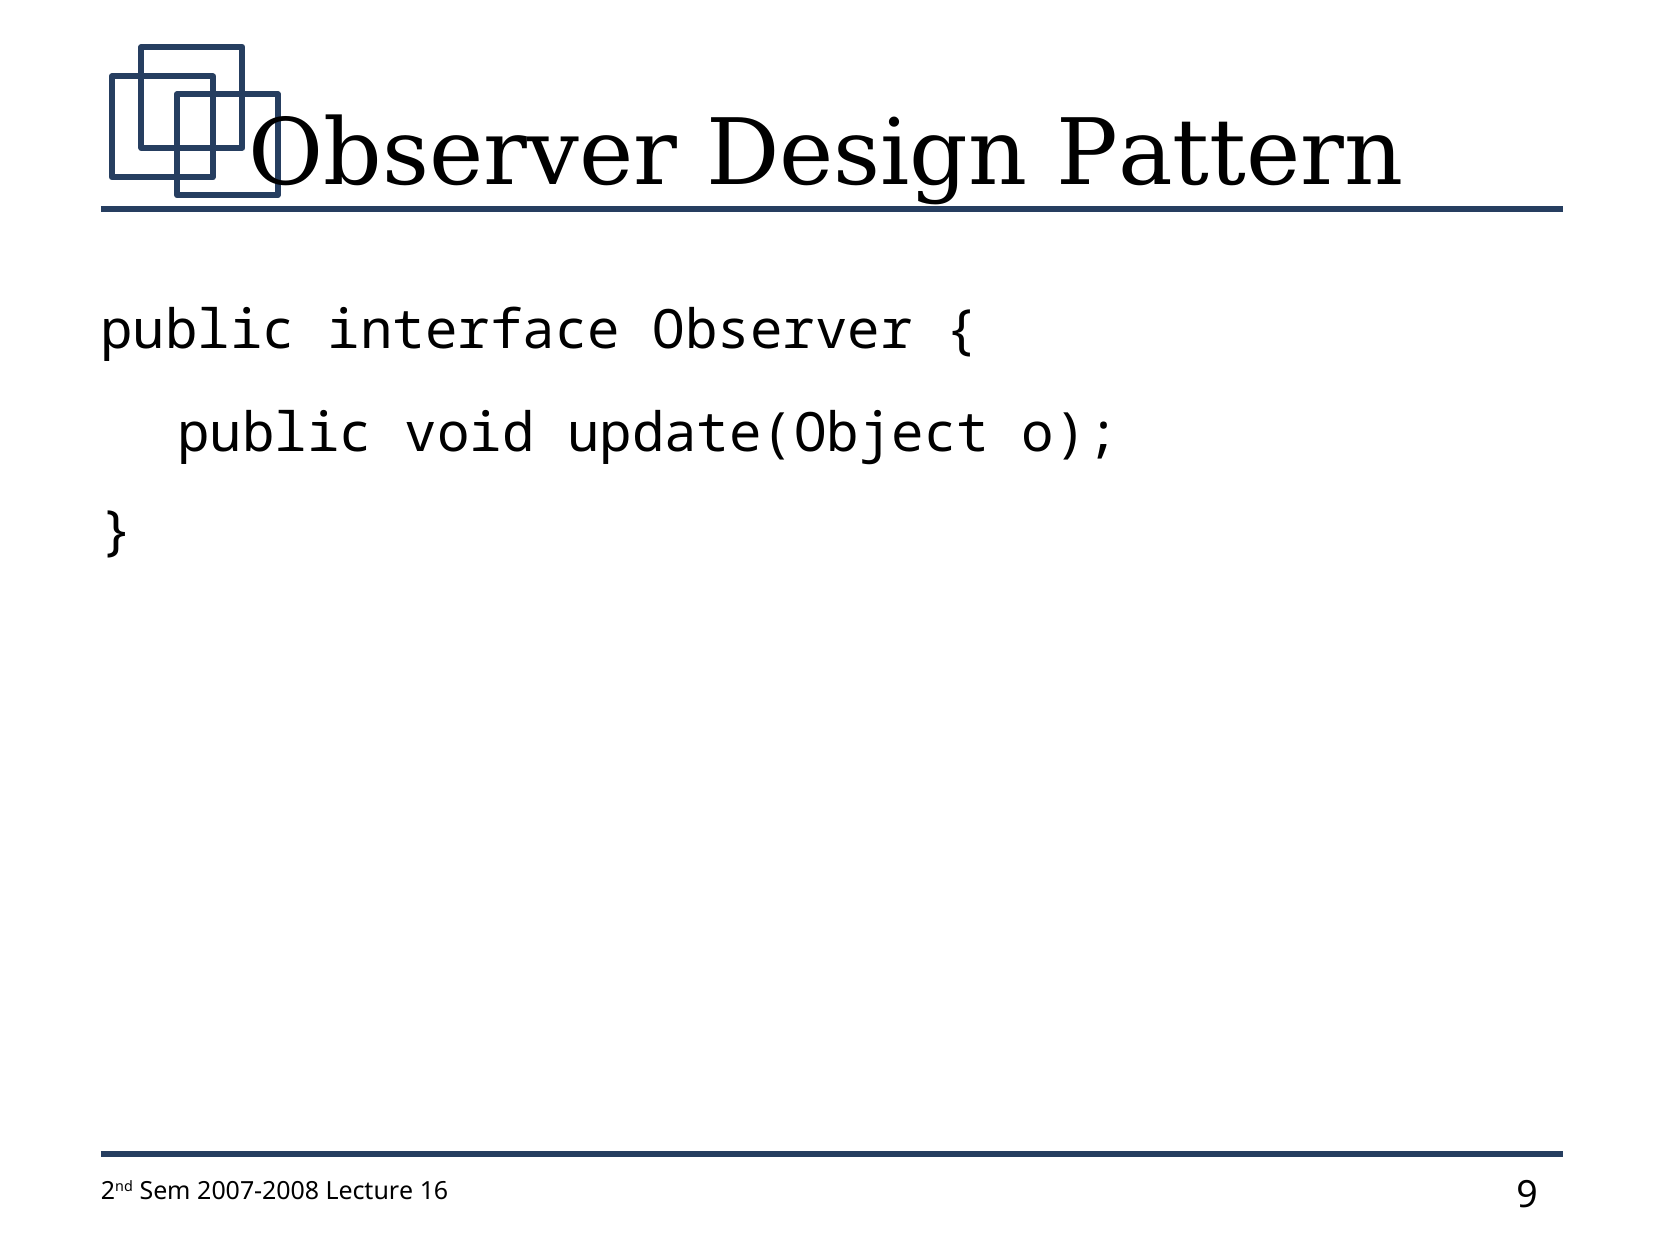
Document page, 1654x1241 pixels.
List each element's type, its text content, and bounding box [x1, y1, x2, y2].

title Observer Design Pattern [82, 49, 1571, 257]
list public interface Observer { public void update(Object o); } [82, 290, 1571, 1109]
